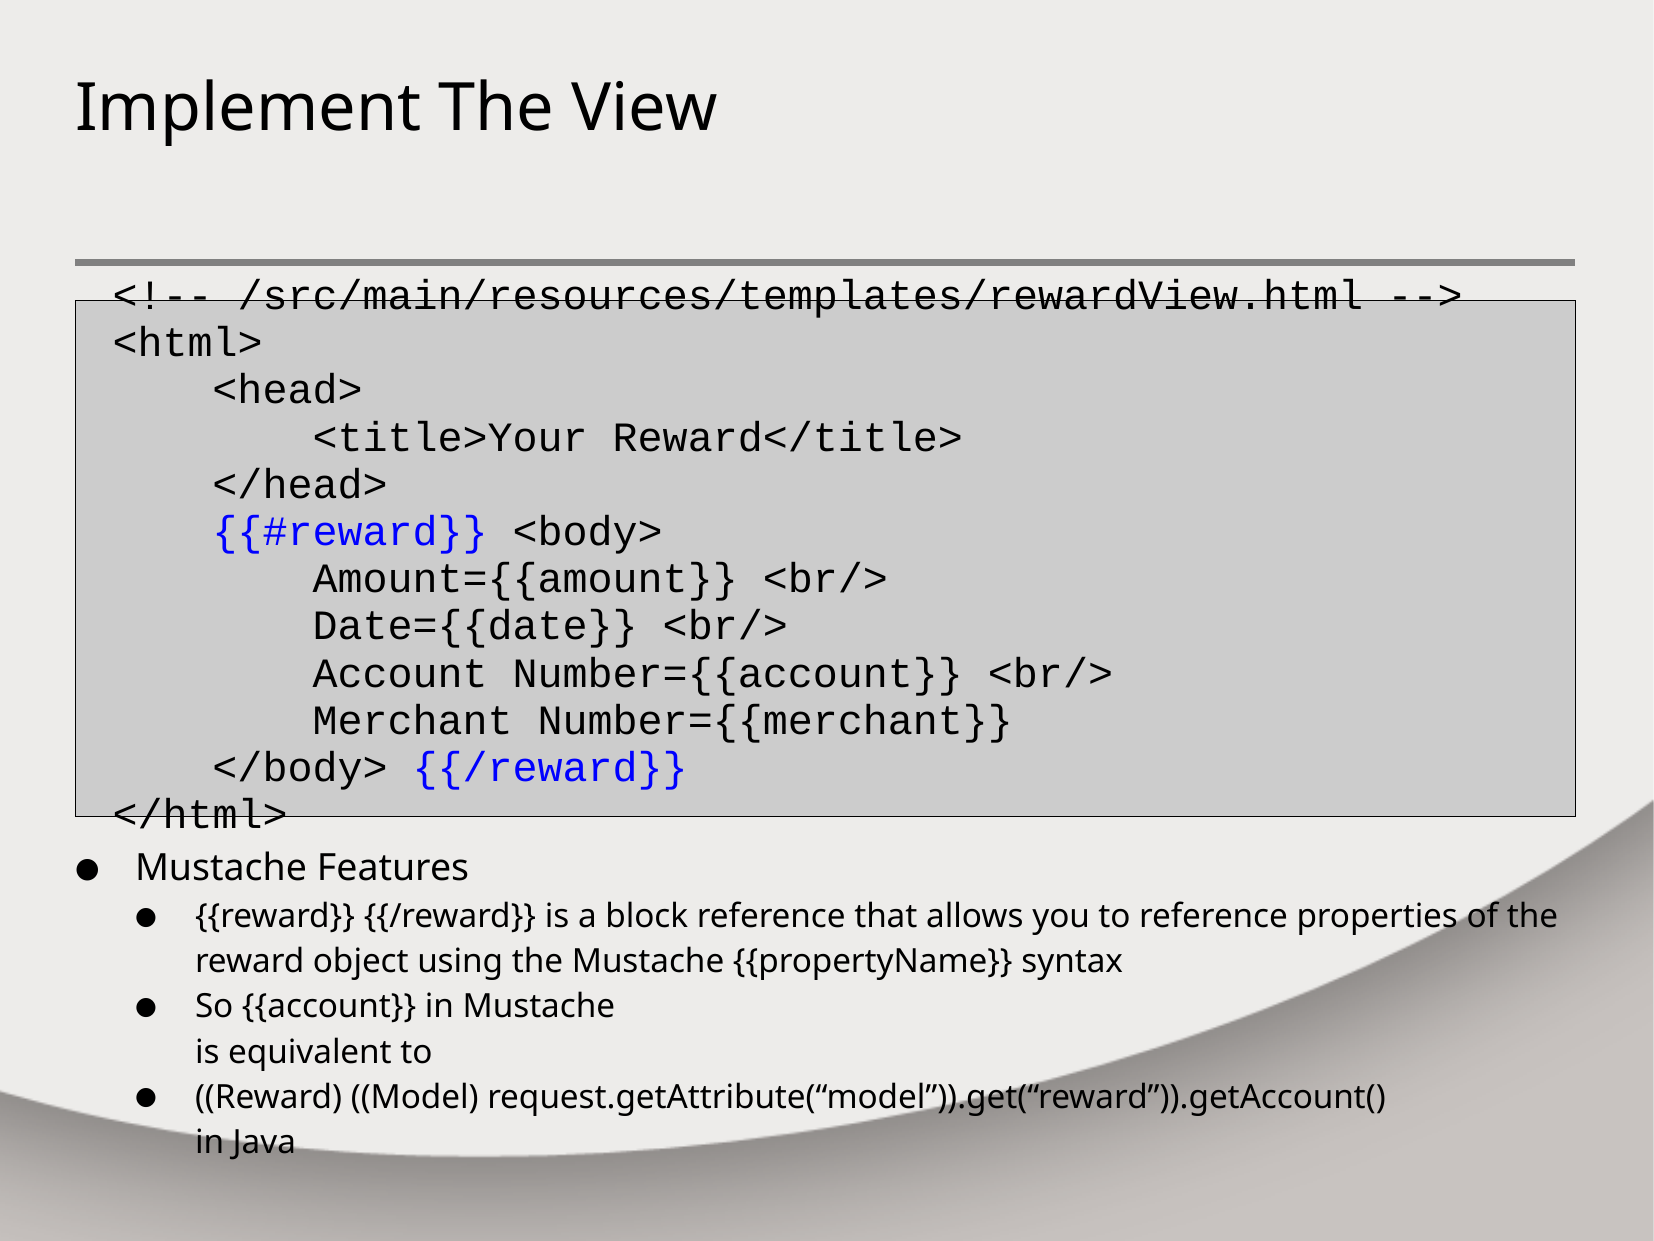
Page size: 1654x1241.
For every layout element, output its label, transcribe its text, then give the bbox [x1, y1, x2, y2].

title Implement The View [75, 75, 1576, 226]
list Mustache Features {{reward}} {{/reward}} is a block reference that allows you to reference properties of the reward object using the Mustache {{propertyName}} syntax So {{account}} in Mustache is equivalent to ((Reward) ((Model) request.getAttribute(“model”)).get(“reward”)).getAccount() in Java [75, 300, 1576, 1163]
picture [0, 0, 1654, 1241]
